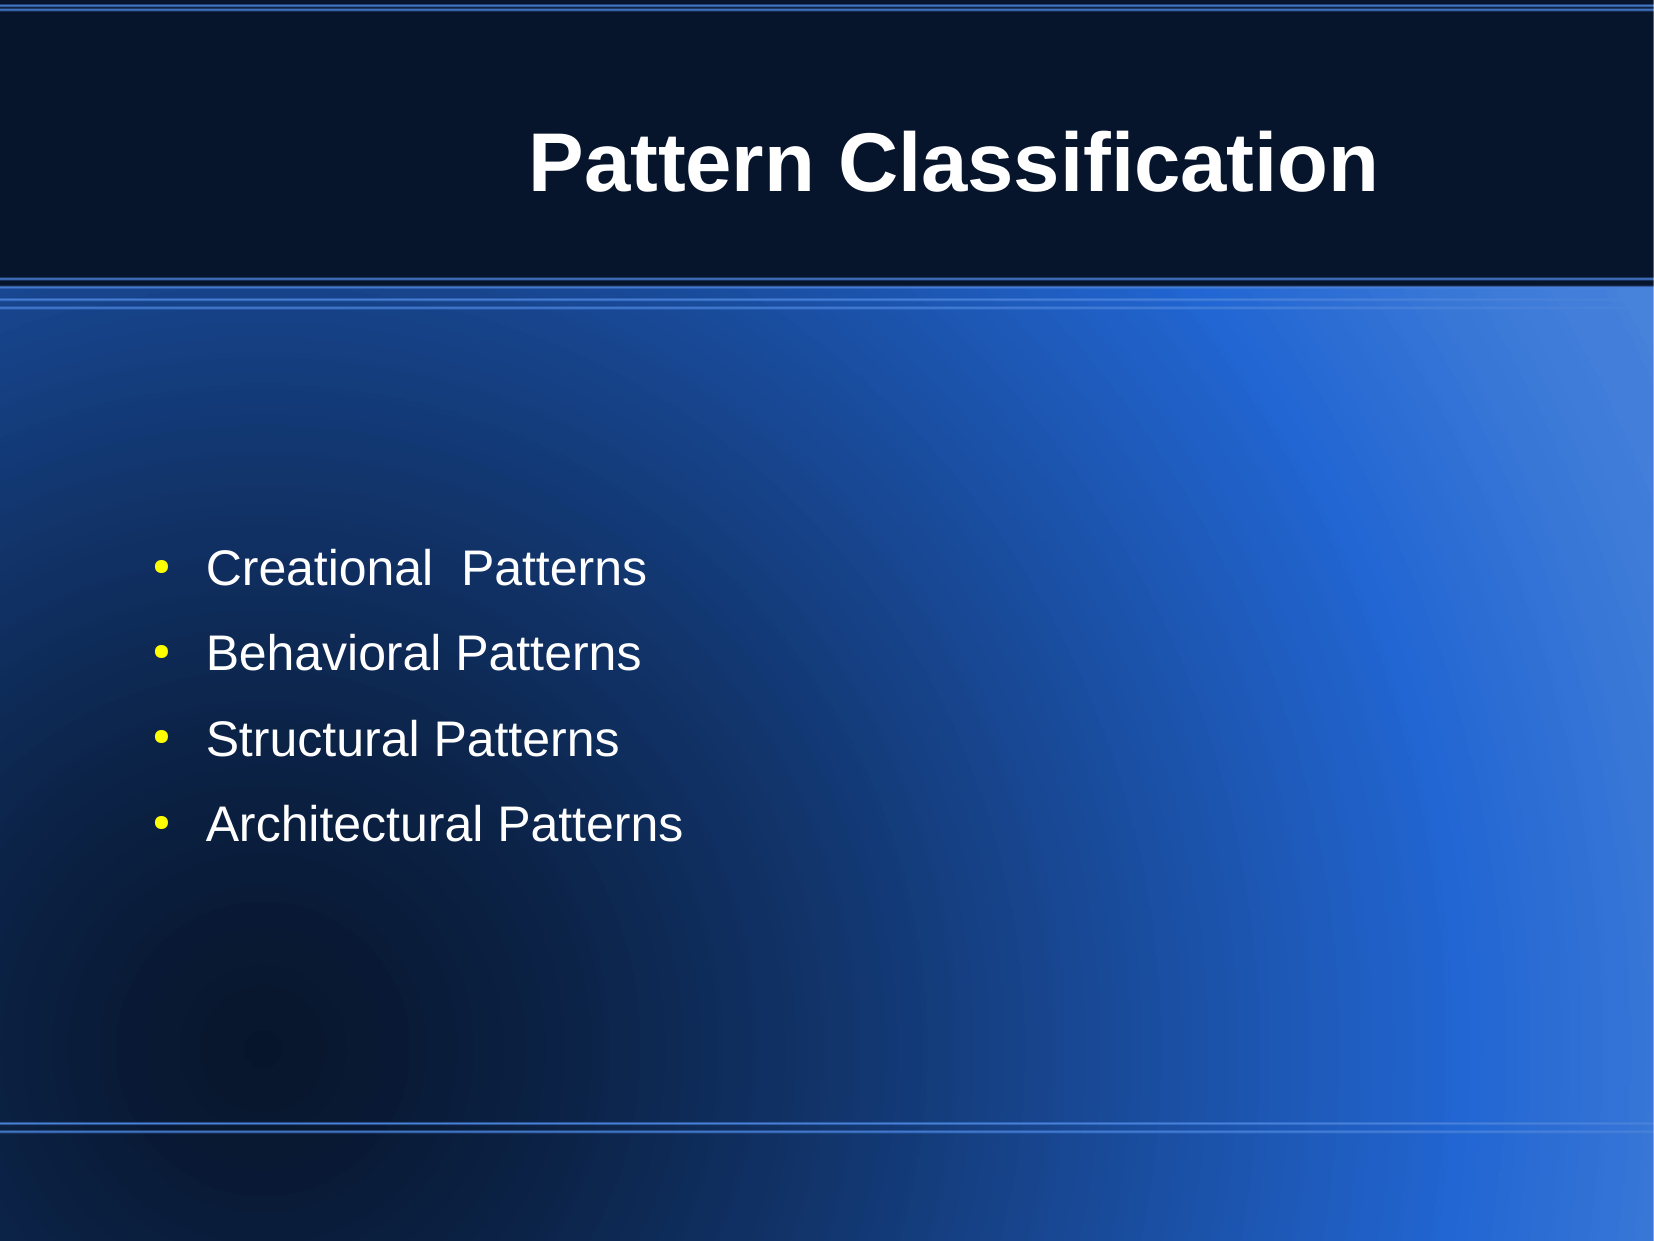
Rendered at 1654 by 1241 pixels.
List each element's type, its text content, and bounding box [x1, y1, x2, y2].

title Pattern Classification [105, 59, 1654, 267]
picture [0, 0, 1654, 1241]
list Creational Patterns Behavioral Patterns Structural Patterns Architectural Patterns [134, 350, 1516, 1133]
